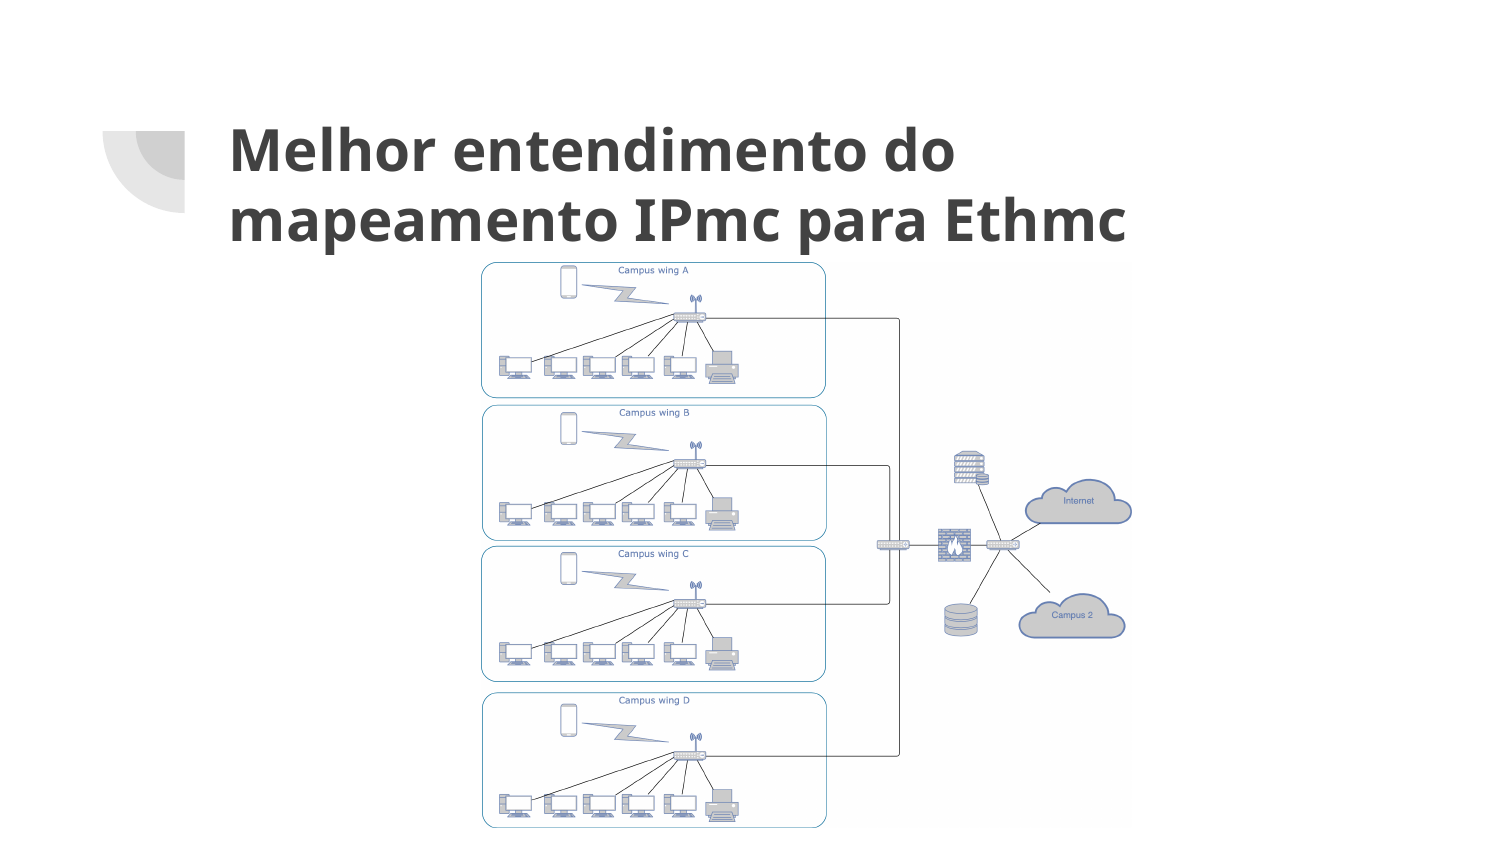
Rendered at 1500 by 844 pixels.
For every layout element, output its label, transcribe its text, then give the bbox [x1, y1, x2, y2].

title Melhor entendimento do mapeamento IPmc para Ethmc [213, 98, 1368, 263]
picture [481, 262, 1132, 828]
